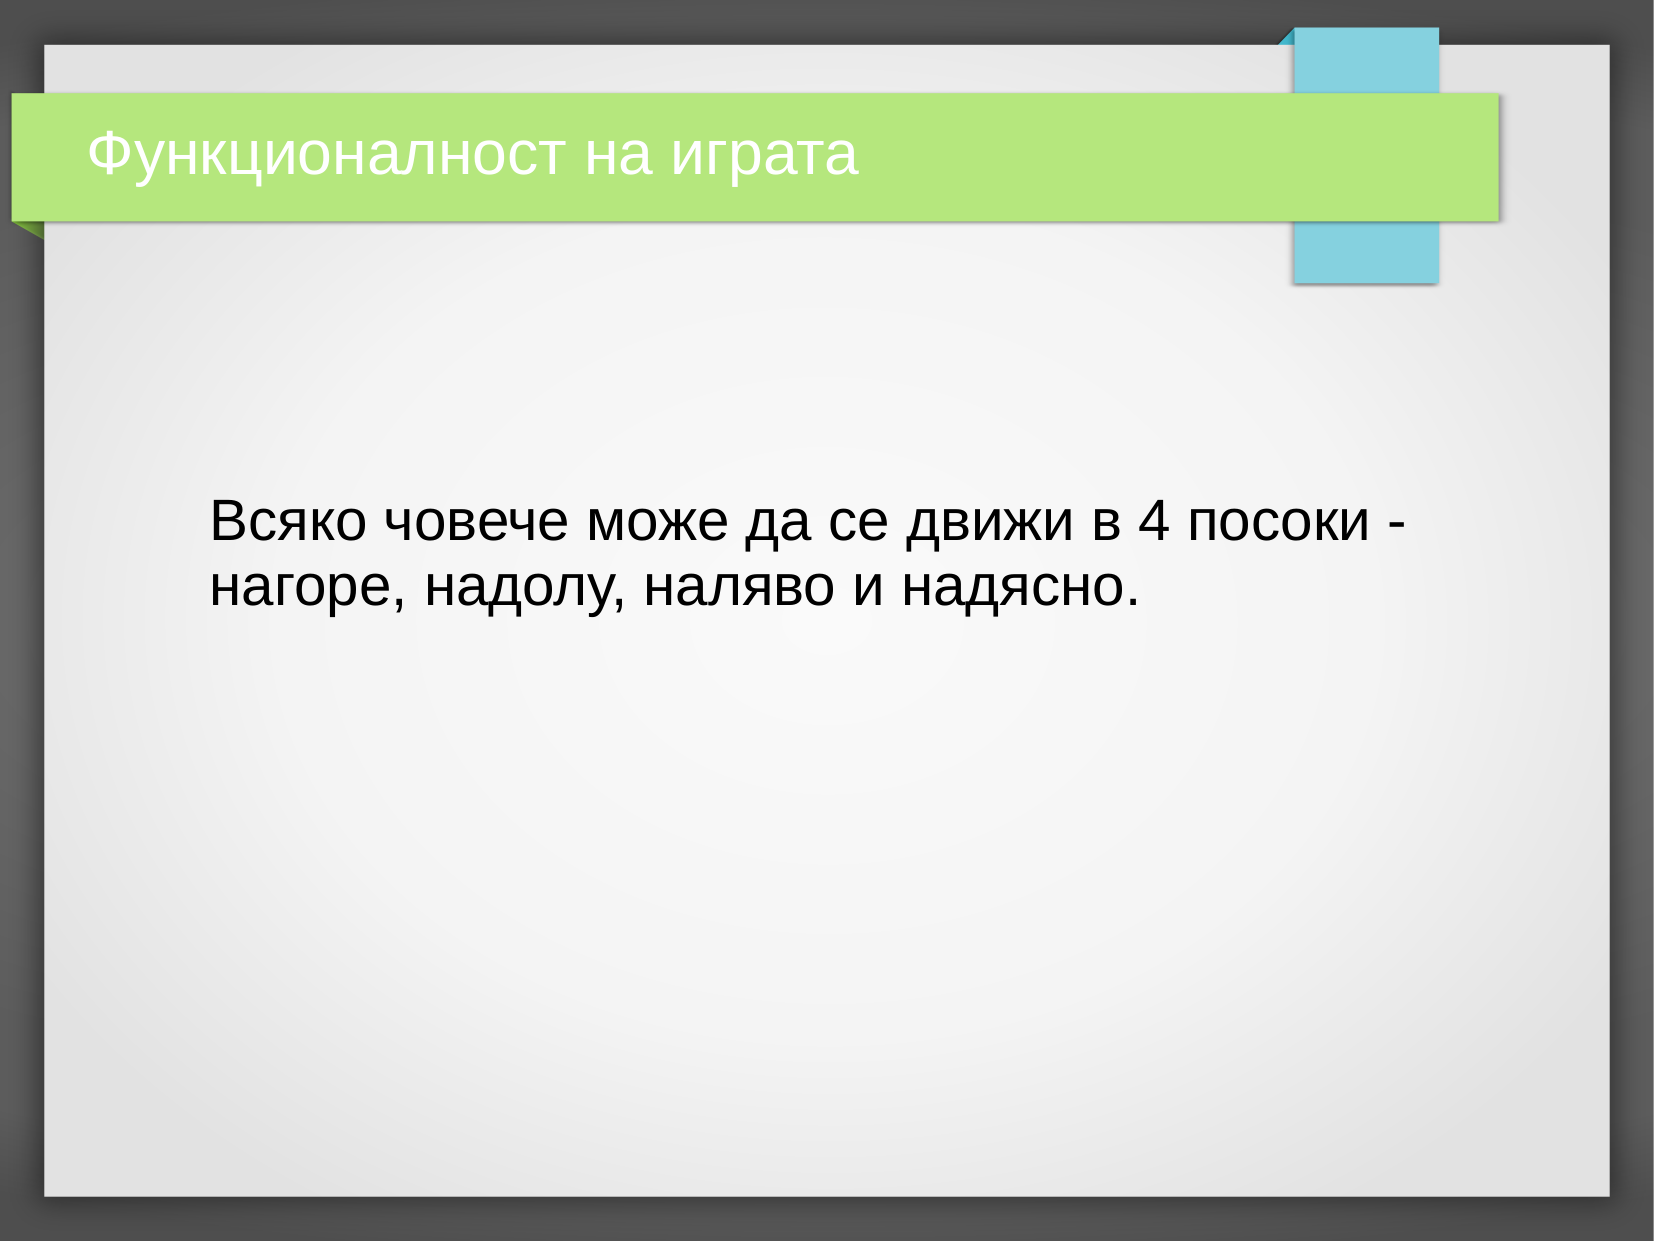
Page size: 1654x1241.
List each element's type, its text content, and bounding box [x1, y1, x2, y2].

text_box Всяко човече може да се движи в 4 посоки - нагоре, надолу, наляво и надясно. [195, 480, 1501, 690]
picture [0, 0, 1654, 1241]
title Функционалност на играта [86, 105, 1576, 271]
